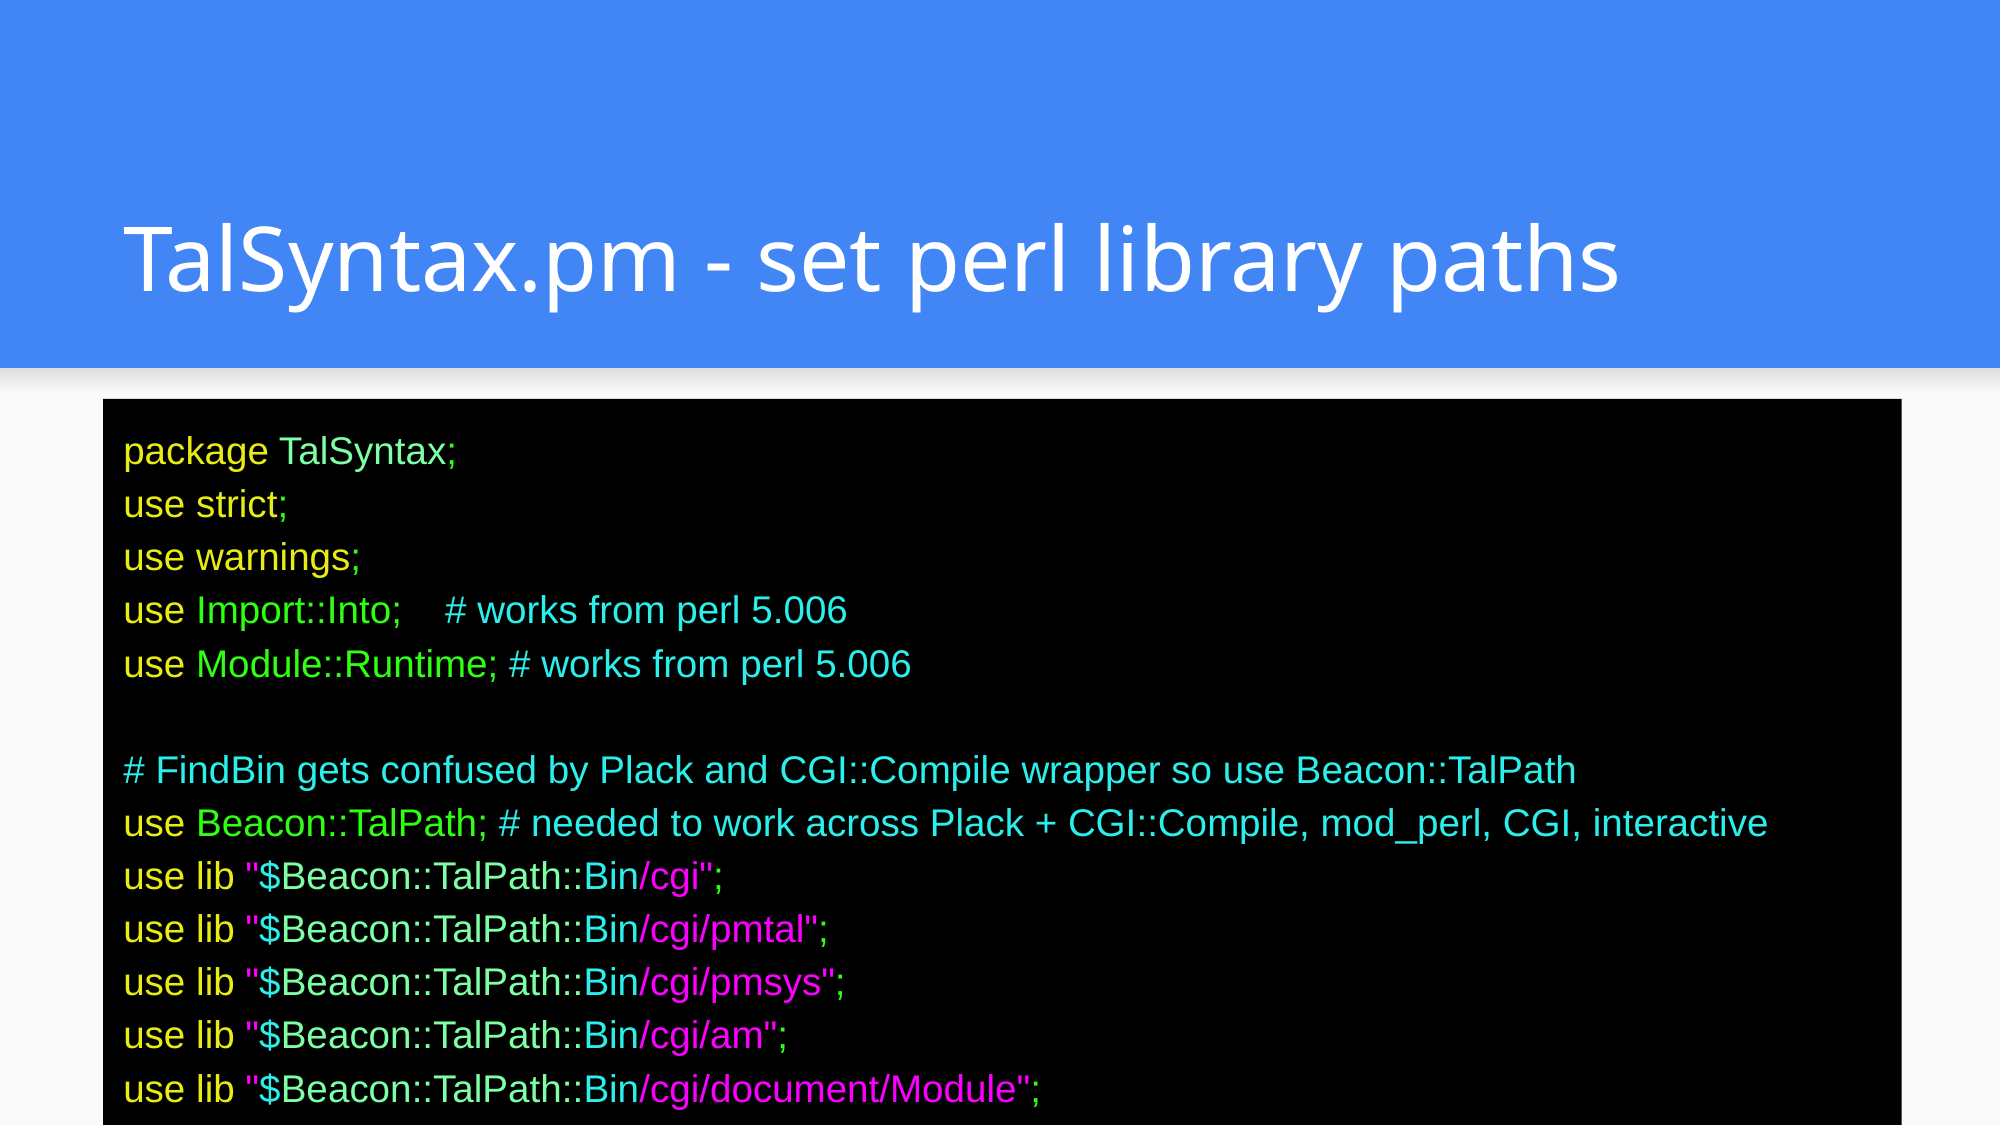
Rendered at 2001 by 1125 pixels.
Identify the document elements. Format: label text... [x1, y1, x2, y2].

list package TalSyntax; use strict; use warnings; use Import::Into; # works from perl 5.006 use Module::Runtime; # works from perl 5.006 # FindBin gets confused by Plack and CGI::Compile wrapper so use Beacon::TalPath use Beacon::TalPath; # needed to work across Plack + CGI::Compile, mod_perl, CGI, interactive use lib "$Beacon::TalPath::Bin/cgi"; use lib "$Beacon::TalPath::Bin/cgi/pmtal"; use lib "$Beacon::TalPath::Bin/cgi/pmsys"; use lib "$Beacon::TalPath::Bin/cgi/am"; use lib "$Beacon::TalPath::Bin/cgi/document/Module"; [103, 398, 1902, 1125]
title TalSyntax.pm - set perl library paths [103, 161, 1902, 330]
